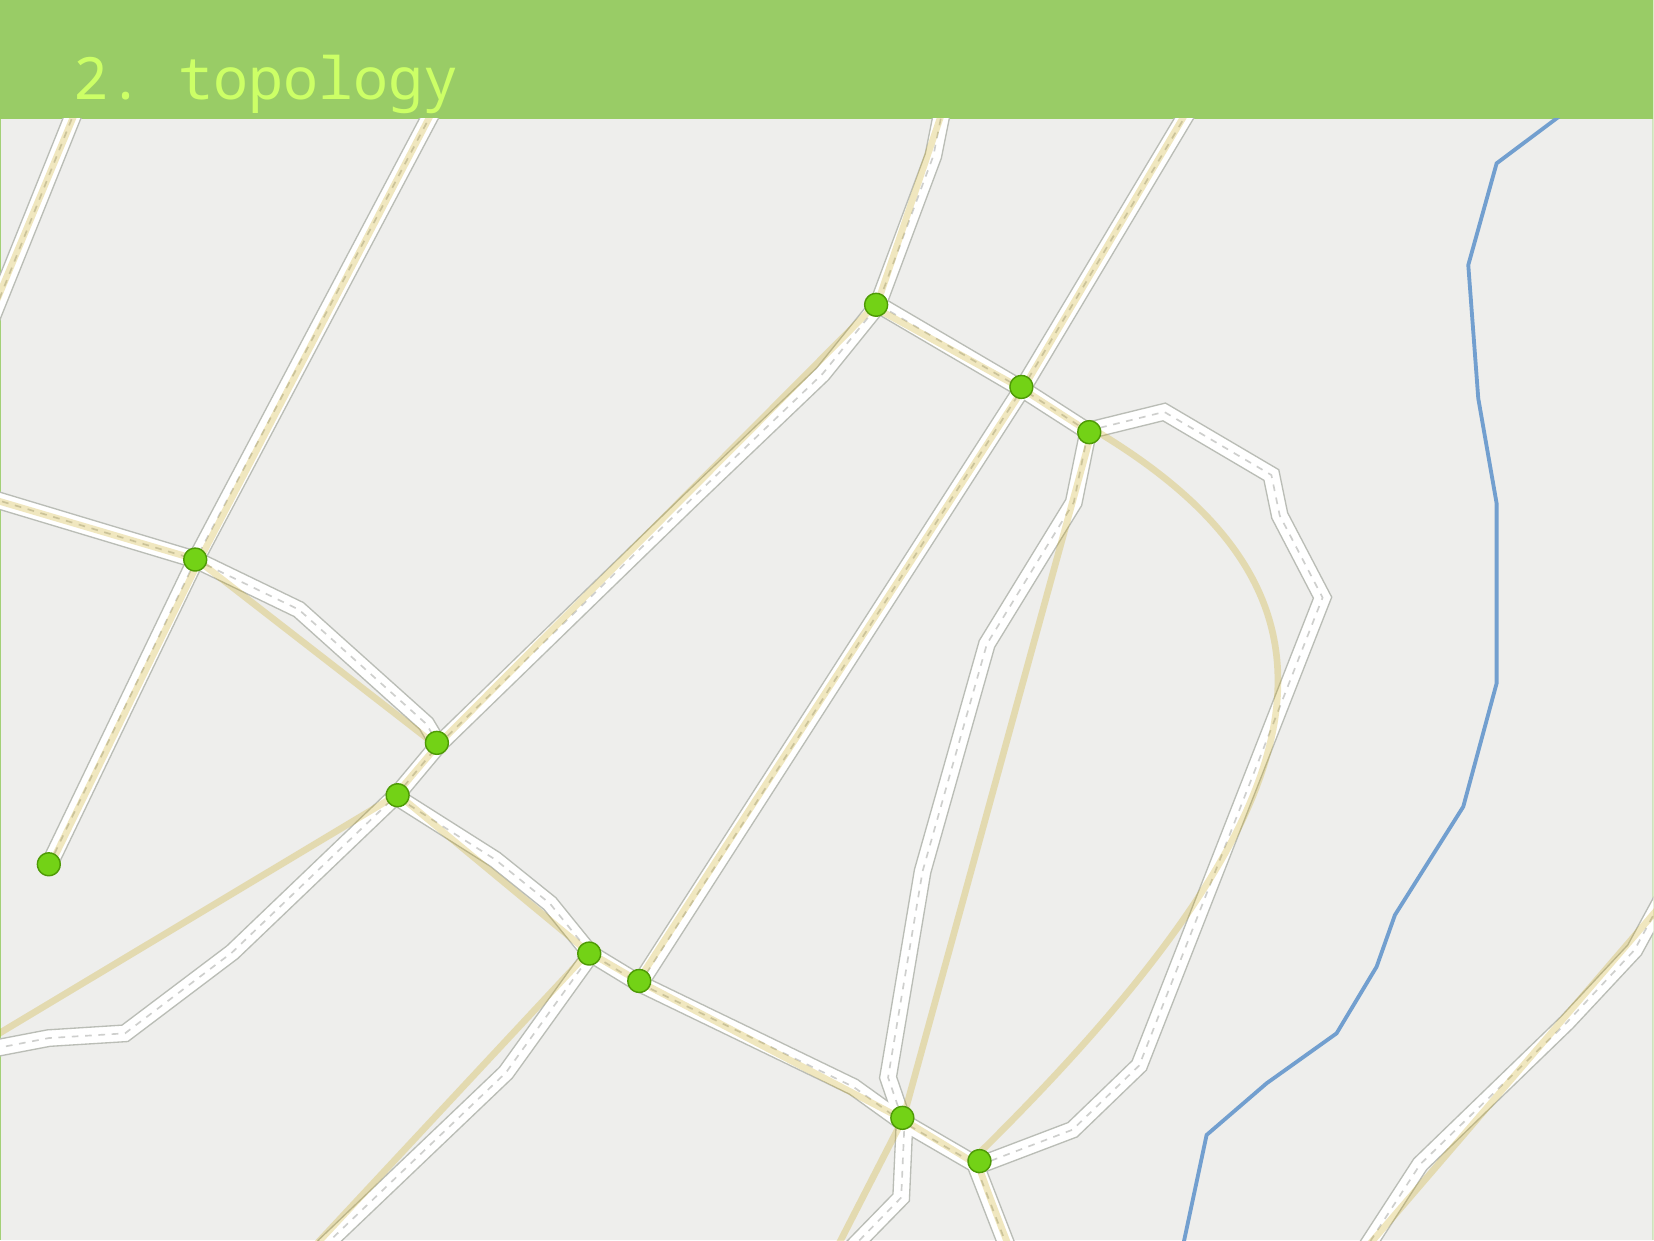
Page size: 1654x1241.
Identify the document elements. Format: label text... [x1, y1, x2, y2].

text_box 2. topology [59, 29, 474, 115]
picture [0, 118, 1654, 1241]
